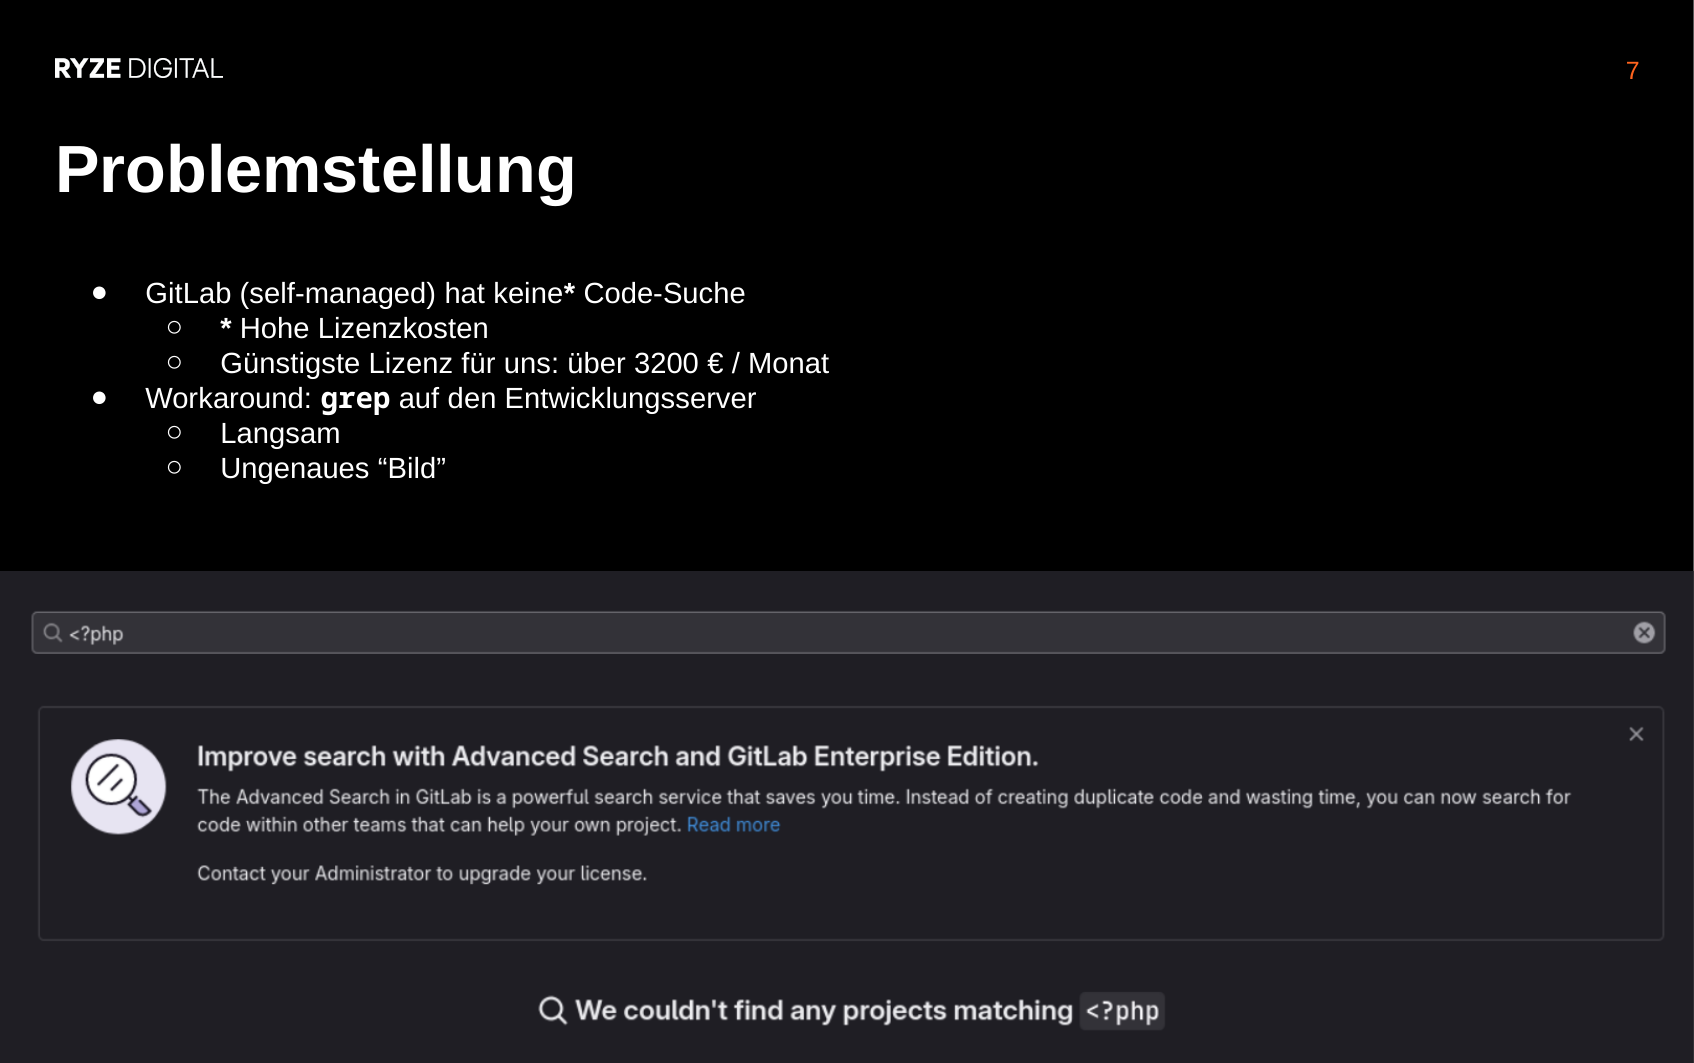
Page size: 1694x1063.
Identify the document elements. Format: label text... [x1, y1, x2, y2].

list Problemstellung [55, 126, 626, 259]
slide_number <number> [1538, 53, 1640, 85]
text_box GitLab (self-managed) hat keine* Code-Suche * Hohe Lizenzkosten Günstigste Lizenz für uns: über 3200 € / Monat Workaround: grep auf den Entwicklungsserver Langsam Ungenaues “Bild” [55, 259, 1225, 566]
picture [0, 571, 1694, 1063]
picture [55, 58, 223, 78]
